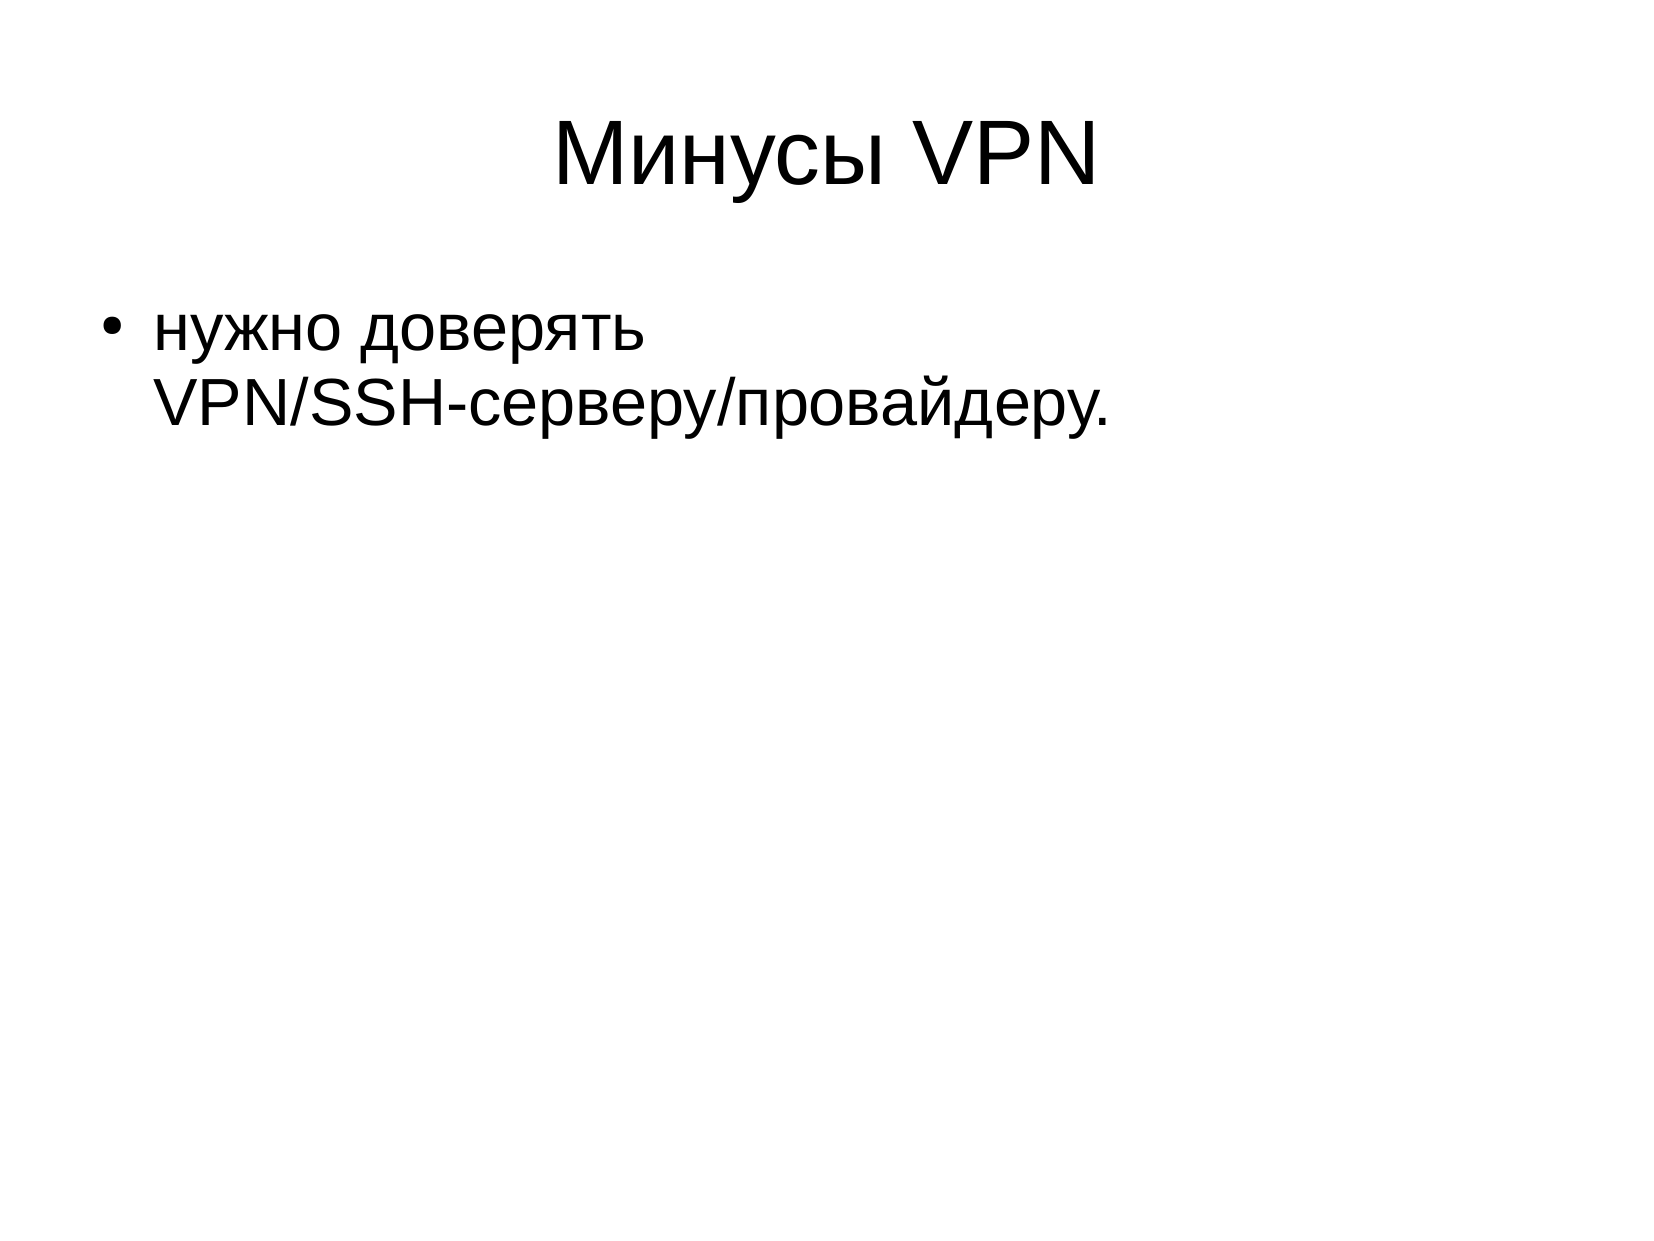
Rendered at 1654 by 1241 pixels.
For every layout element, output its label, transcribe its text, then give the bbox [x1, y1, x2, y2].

title Минусы VPN [82, 49, 1571, 257]
list нужно доверять VPN/SSH-серверу/провайдеру. [82, 290, 1571, 1010]
